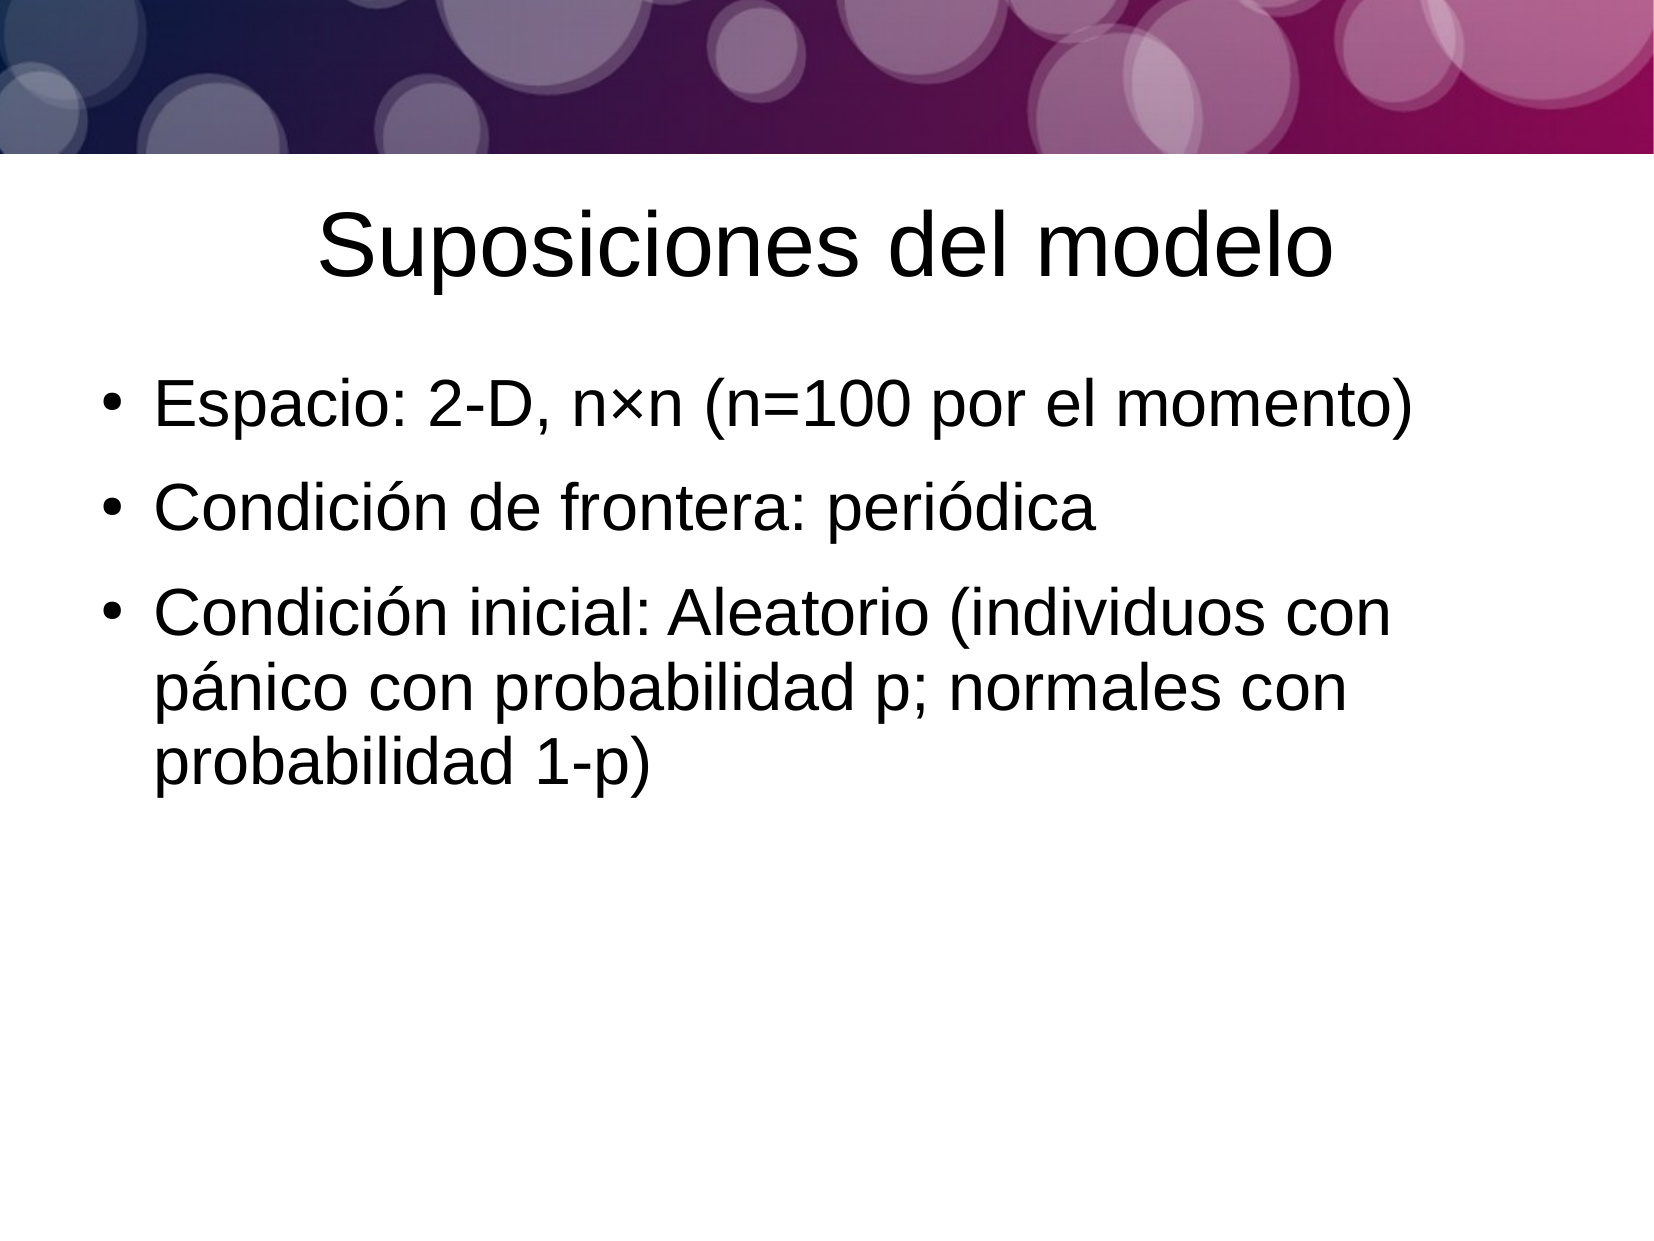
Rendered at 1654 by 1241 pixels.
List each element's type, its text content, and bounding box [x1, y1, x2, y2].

picture [0, 0, 1654, 154]
list Espacio: 2-D, n×n (n=100 por el momento) Condición de frontera: periódica Condición inicial: Aleatorio (individuos con pánico con probabilidad p; normales con probabilidad 1-p) [82, 366, 1571, 1087]
title Suposiciones del modelo [82, 159, 1571, 331]
